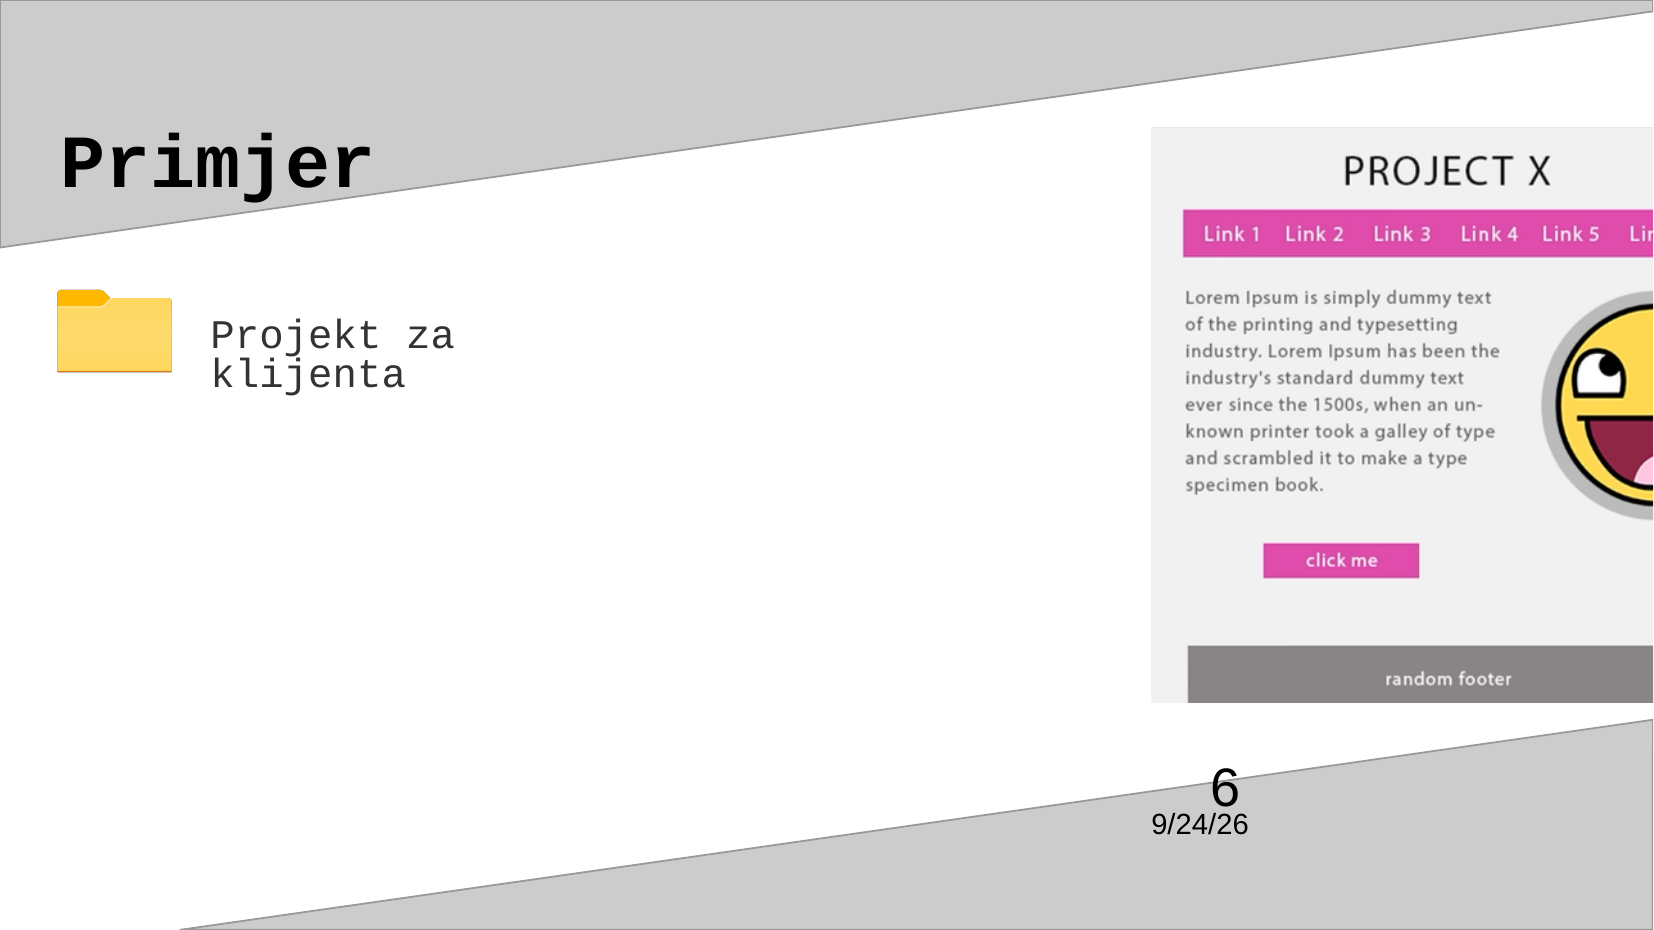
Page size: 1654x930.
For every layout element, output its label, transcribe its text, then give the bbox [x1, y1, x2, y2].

picture [1151, 127, 1654, 703]
text_box 7/1/2023 [1151, 805, 1624, 871]
picture [49, 265, 180, 397]
text_box [1210, 752, 1624, 817]
text_box Primjer [60, 112, 1538, 203]
list Projekt za klijenta [210, 317, 672, 397]
